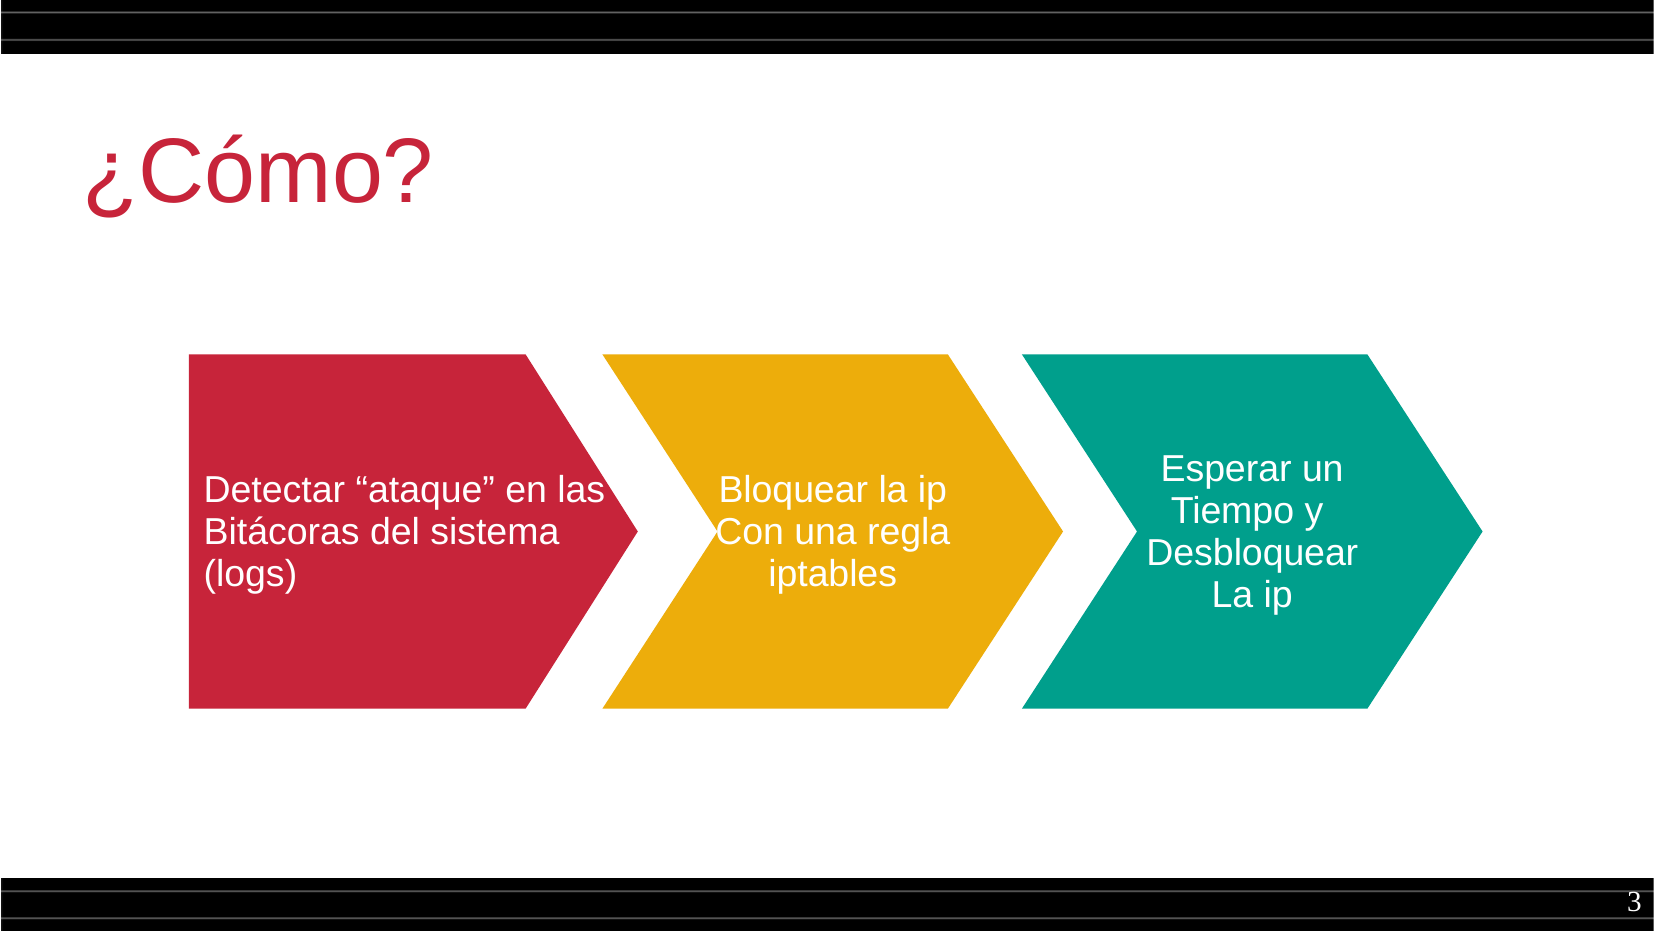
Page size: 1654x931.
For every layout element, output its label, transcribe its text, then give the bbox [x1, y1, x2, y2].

picture [1, 878, 1654, 931]
text_box Bloquear la ip Con una regla iptables [602, 354, 1064, 709]
text_box Esperar un Tiempo y Desbloquear La ip [1021, 354, 1483, 709]
picture [1, 0, 1654, 54]
text_box Detectar “ataque” en las Bitácoras del sistema (logs) [188, 354, 638, 709]
title ¿Cómo? [82, 92, 1571, 249]
